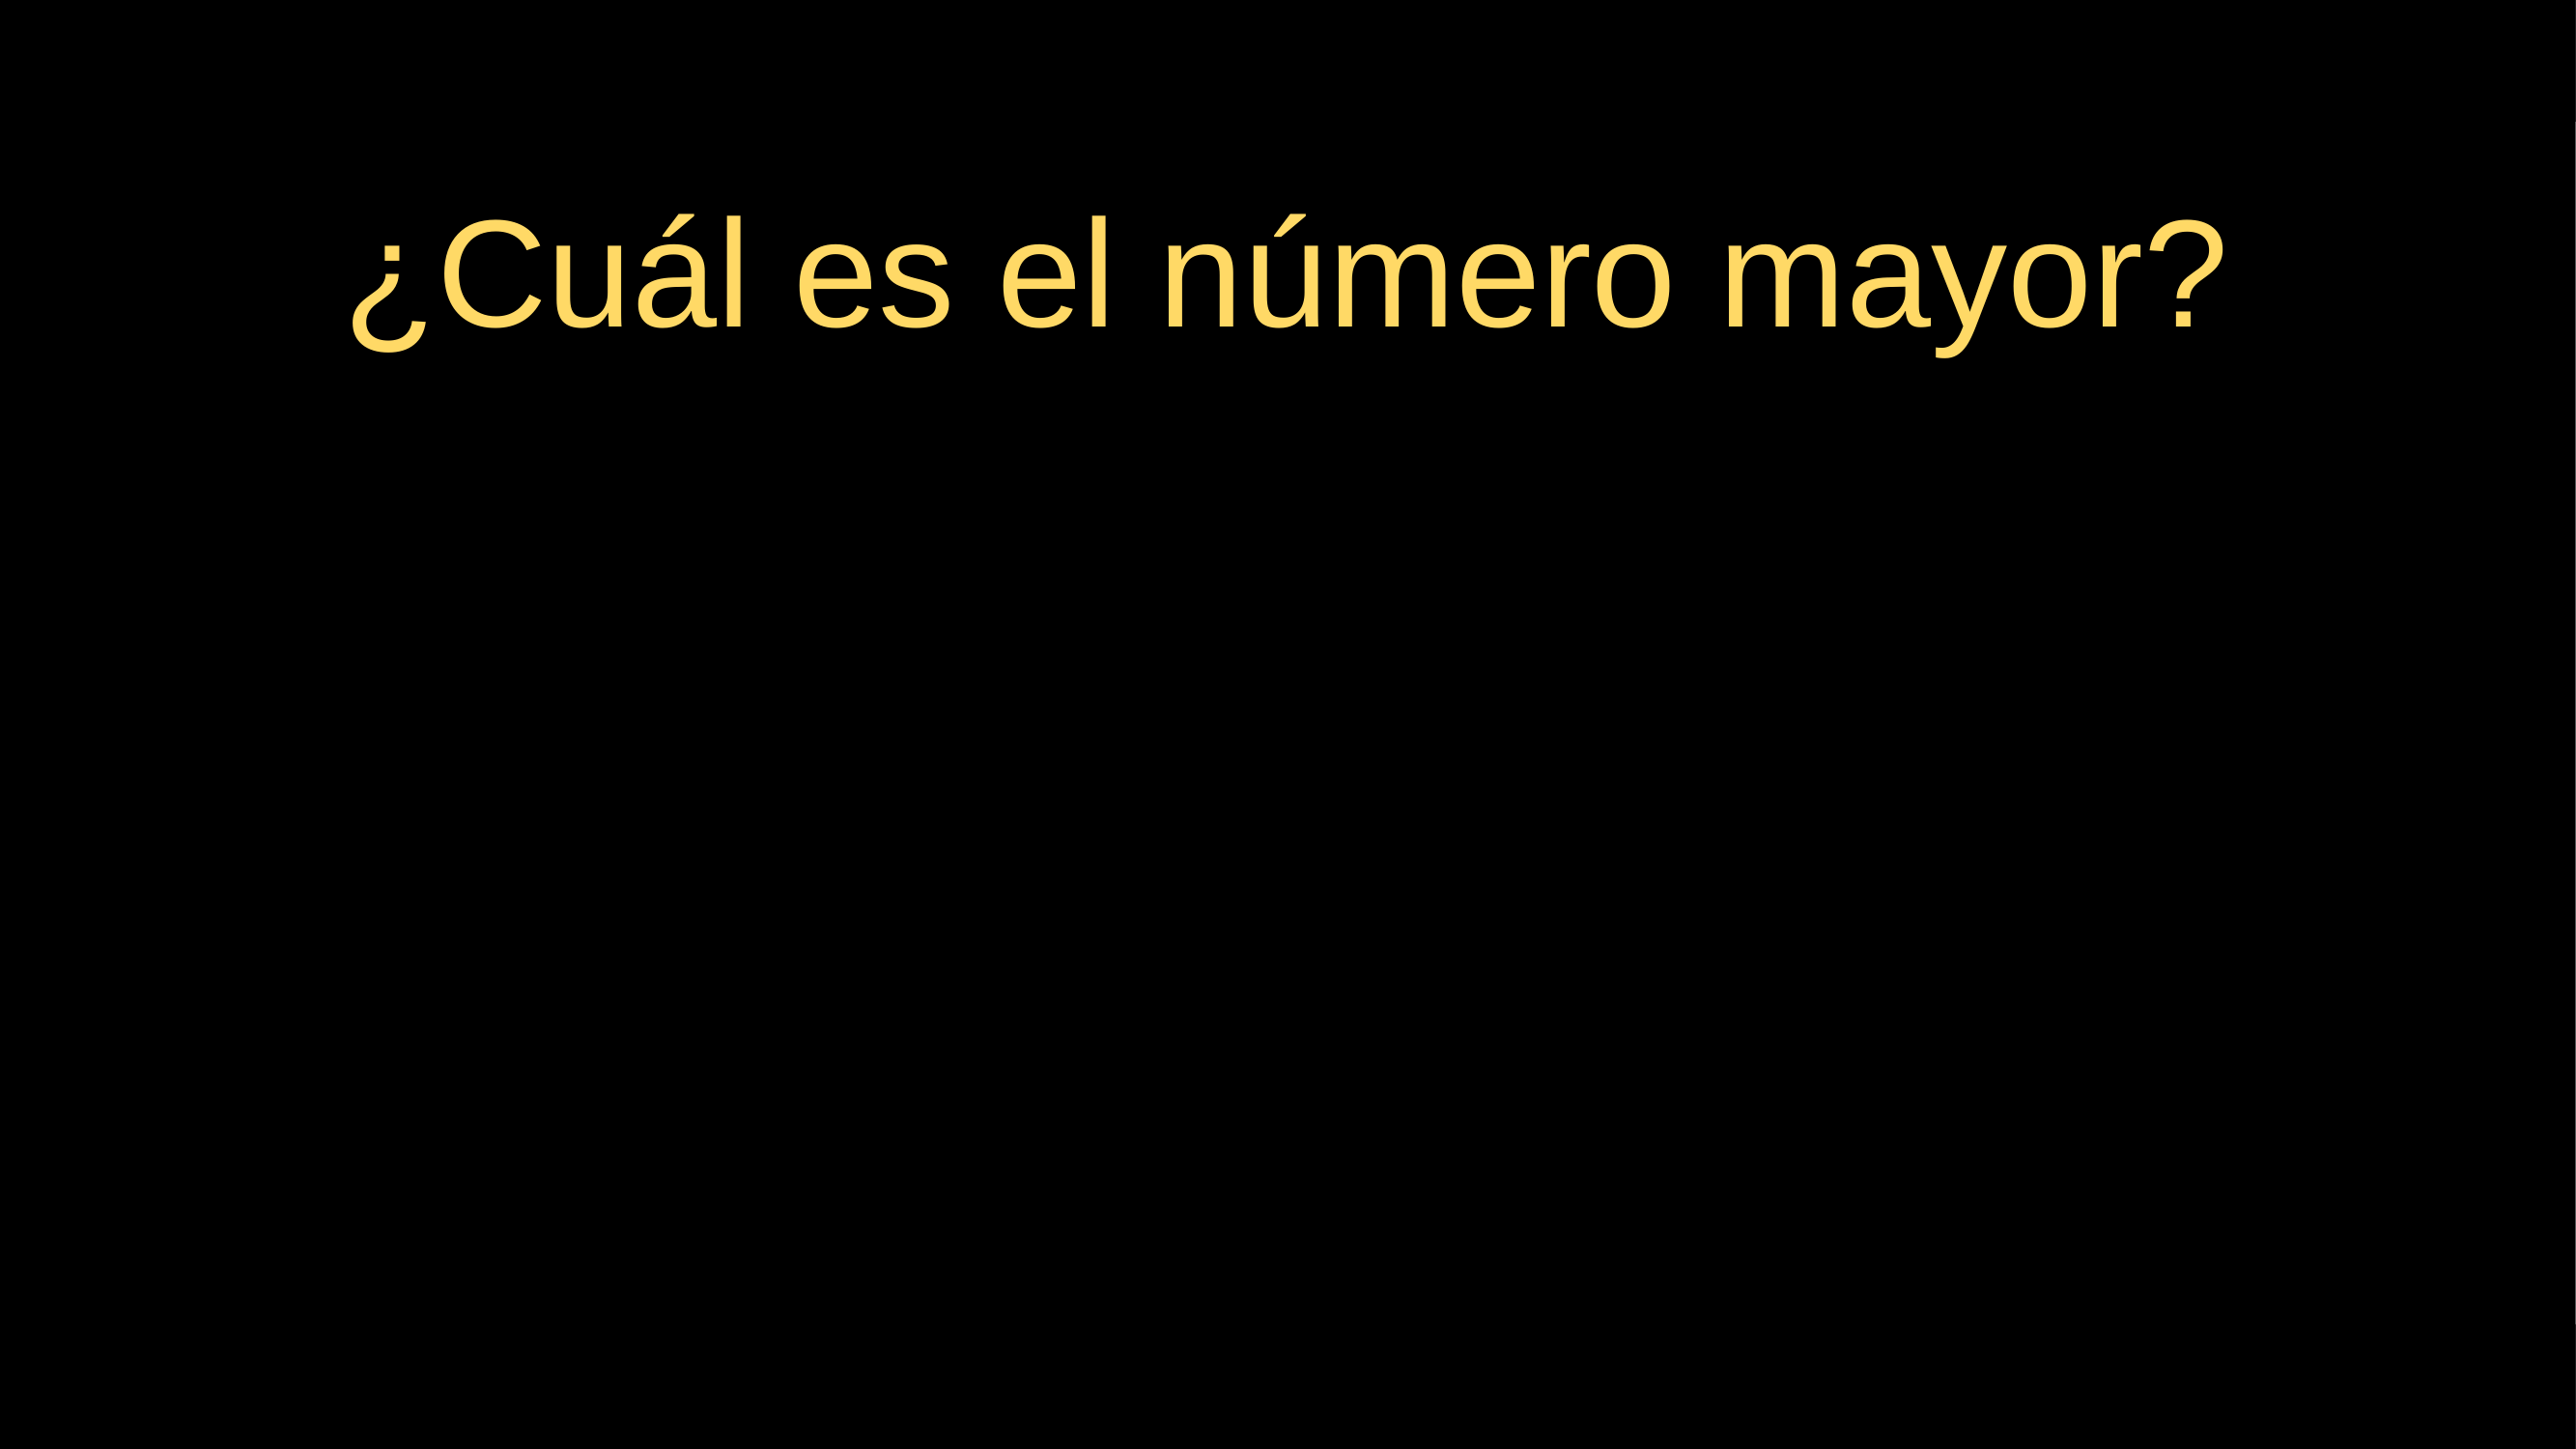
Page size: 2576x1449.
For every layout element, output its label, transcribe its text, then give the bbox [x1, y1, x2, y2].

title ¿Cuál es el número mayor? [183, 129, 2391, 403]
